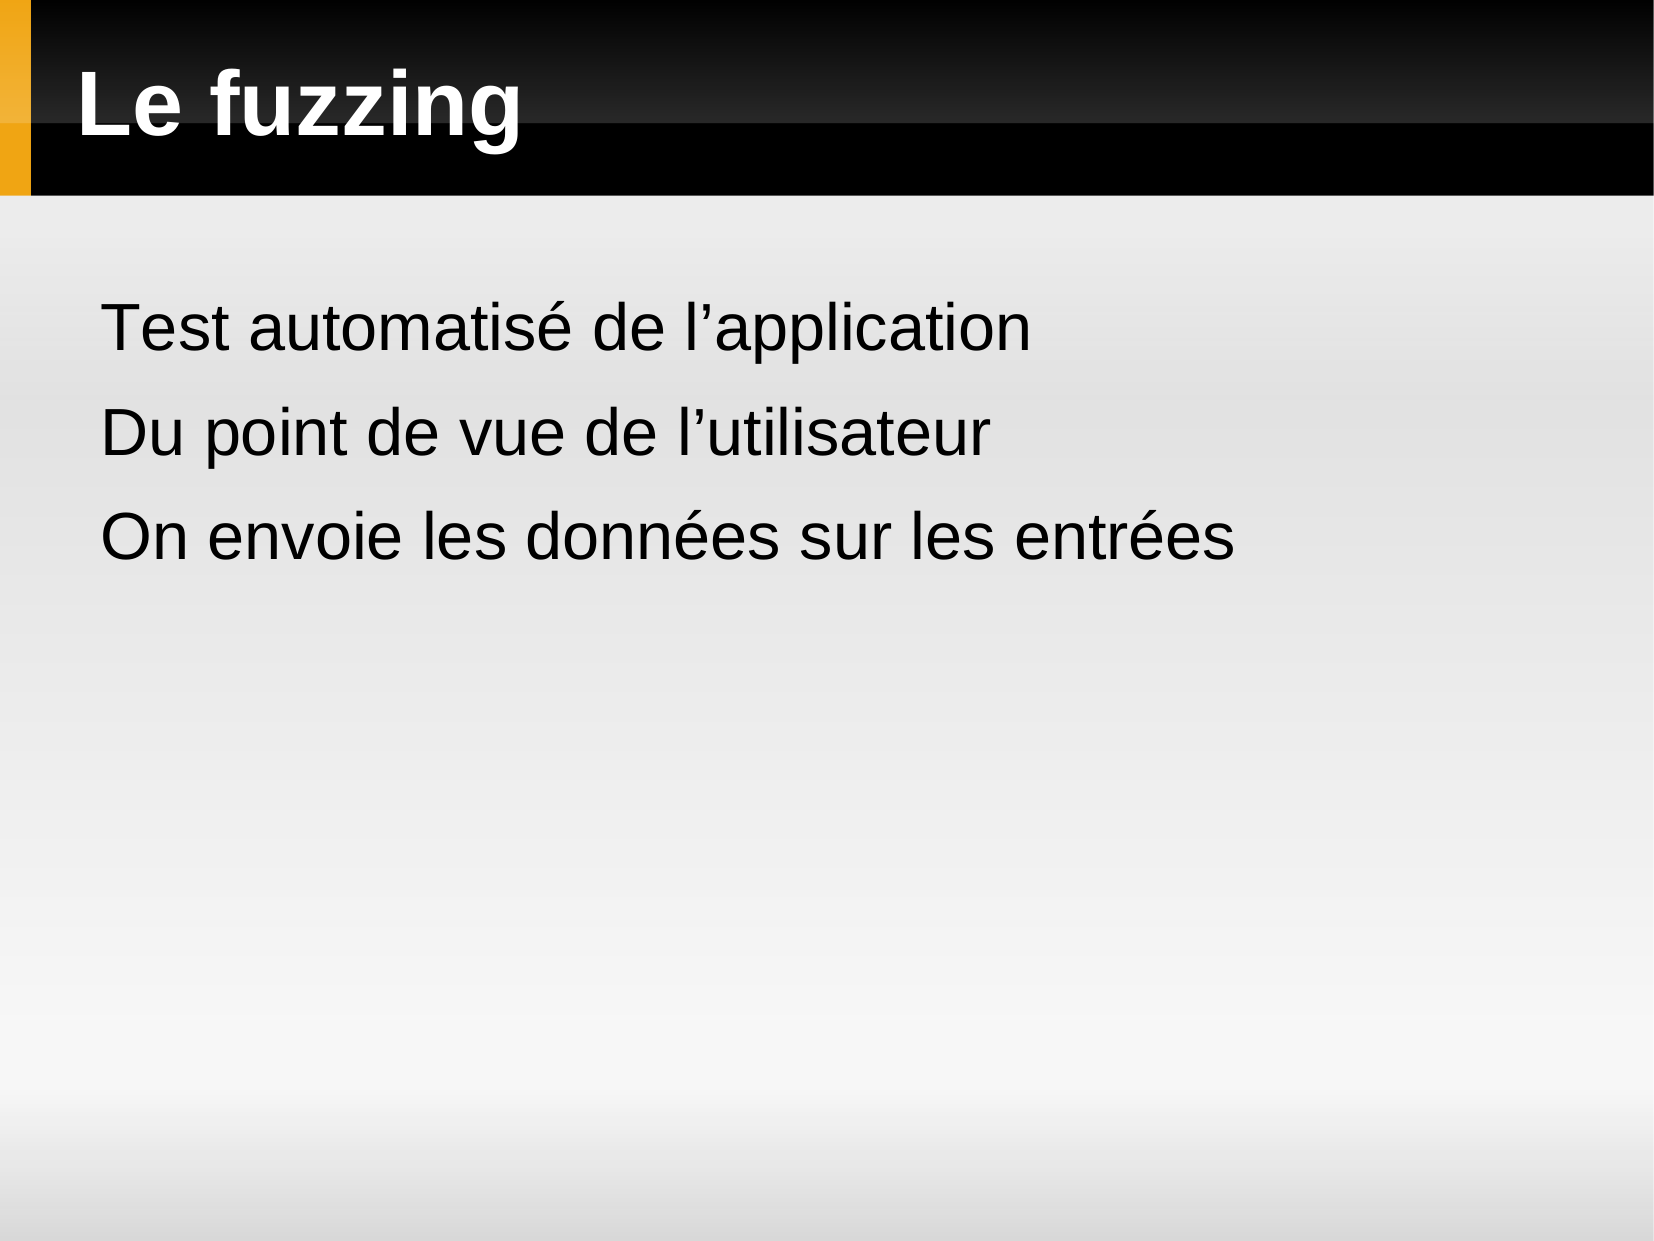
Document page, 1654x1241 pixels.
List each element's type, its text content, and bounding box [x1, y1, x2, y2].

list Test automatisé de l’application Du point de vue de l’utilisateur On envoie les données sur les entrées [82, 290, 1571, 1094]
title Le fuzzing [76, 7, 1565, 200]
picture [0, 0, 1654, 1241]
